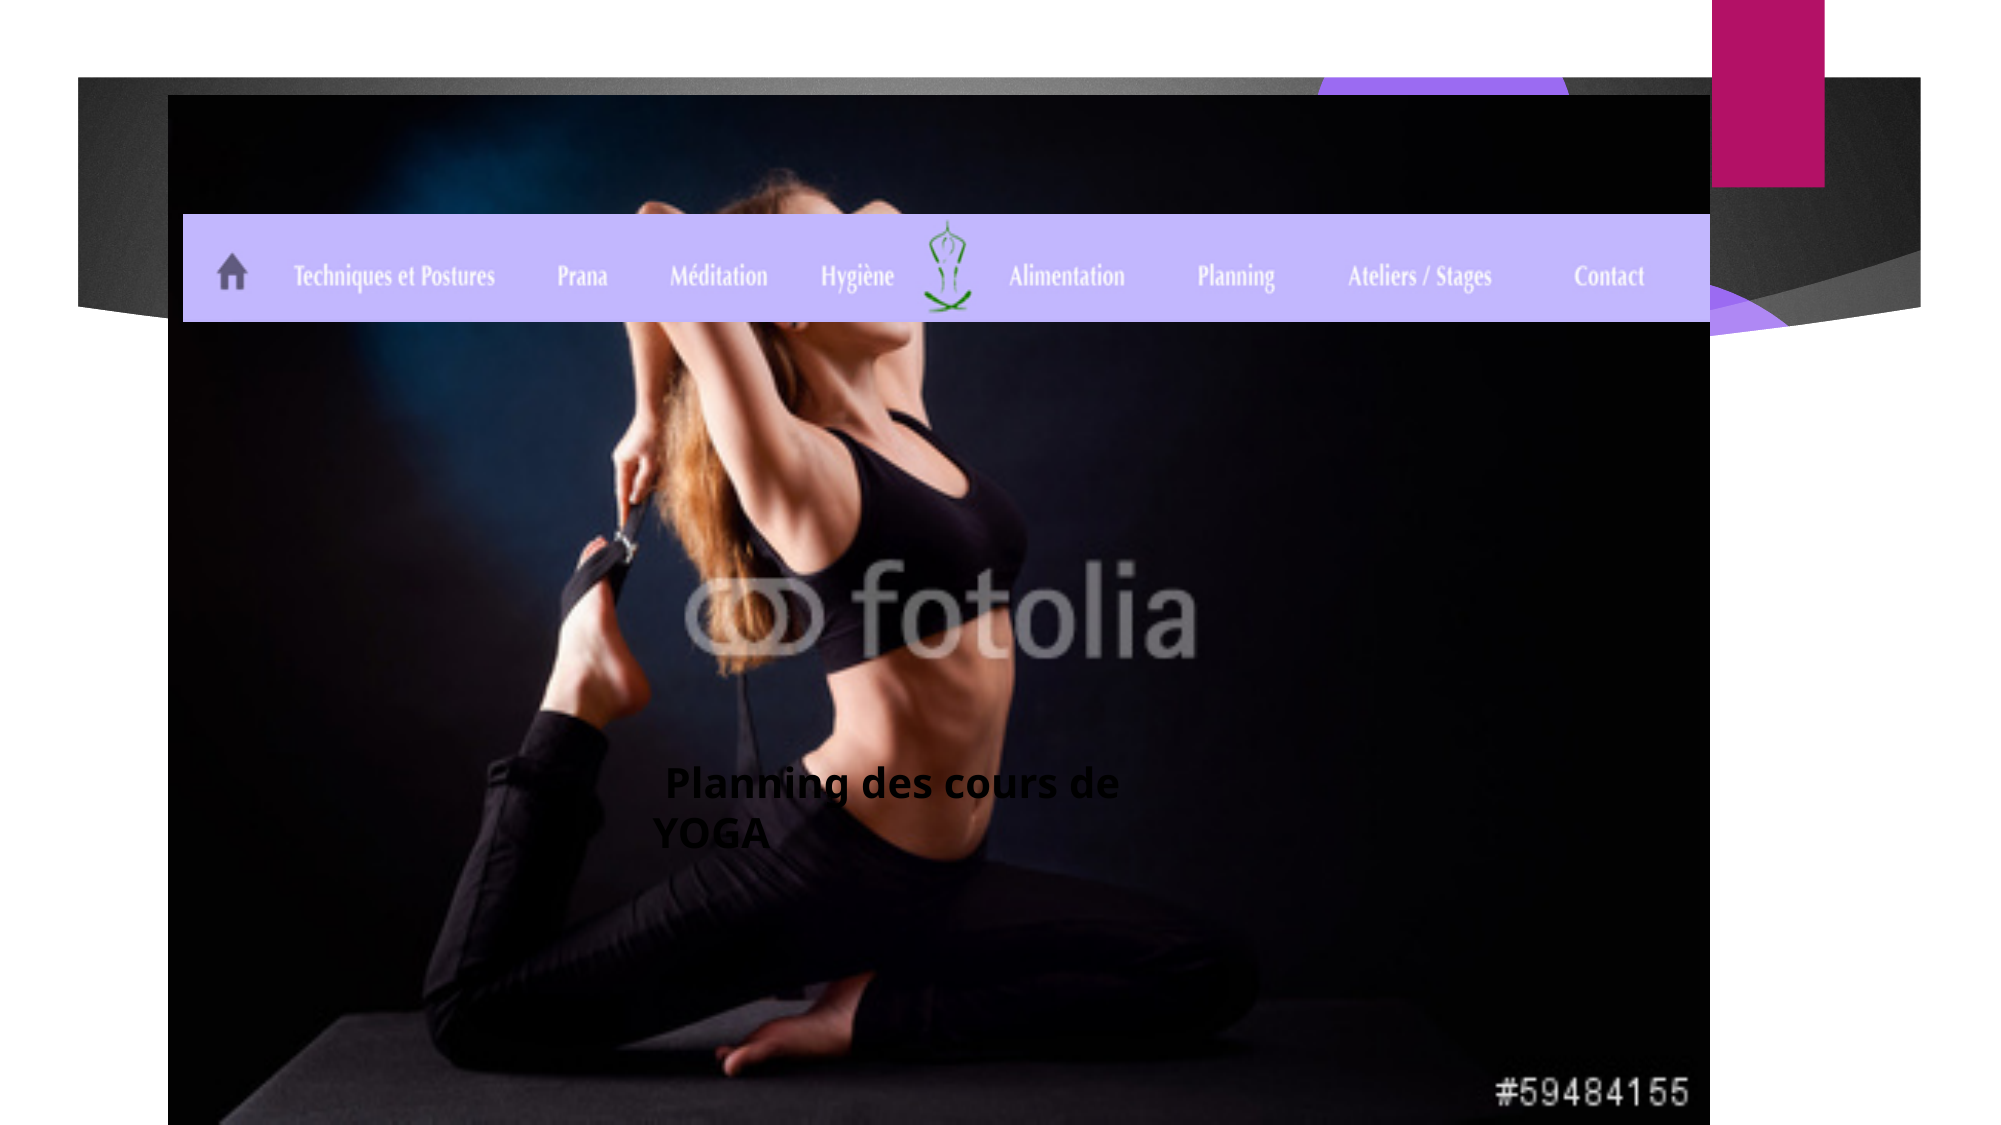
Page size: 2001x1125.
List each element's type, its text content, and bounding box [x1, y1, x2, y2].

picture [79, 78, 1920, 1125]
text_box Planning des cours de YOGA [637, 744, 1240, 815]
